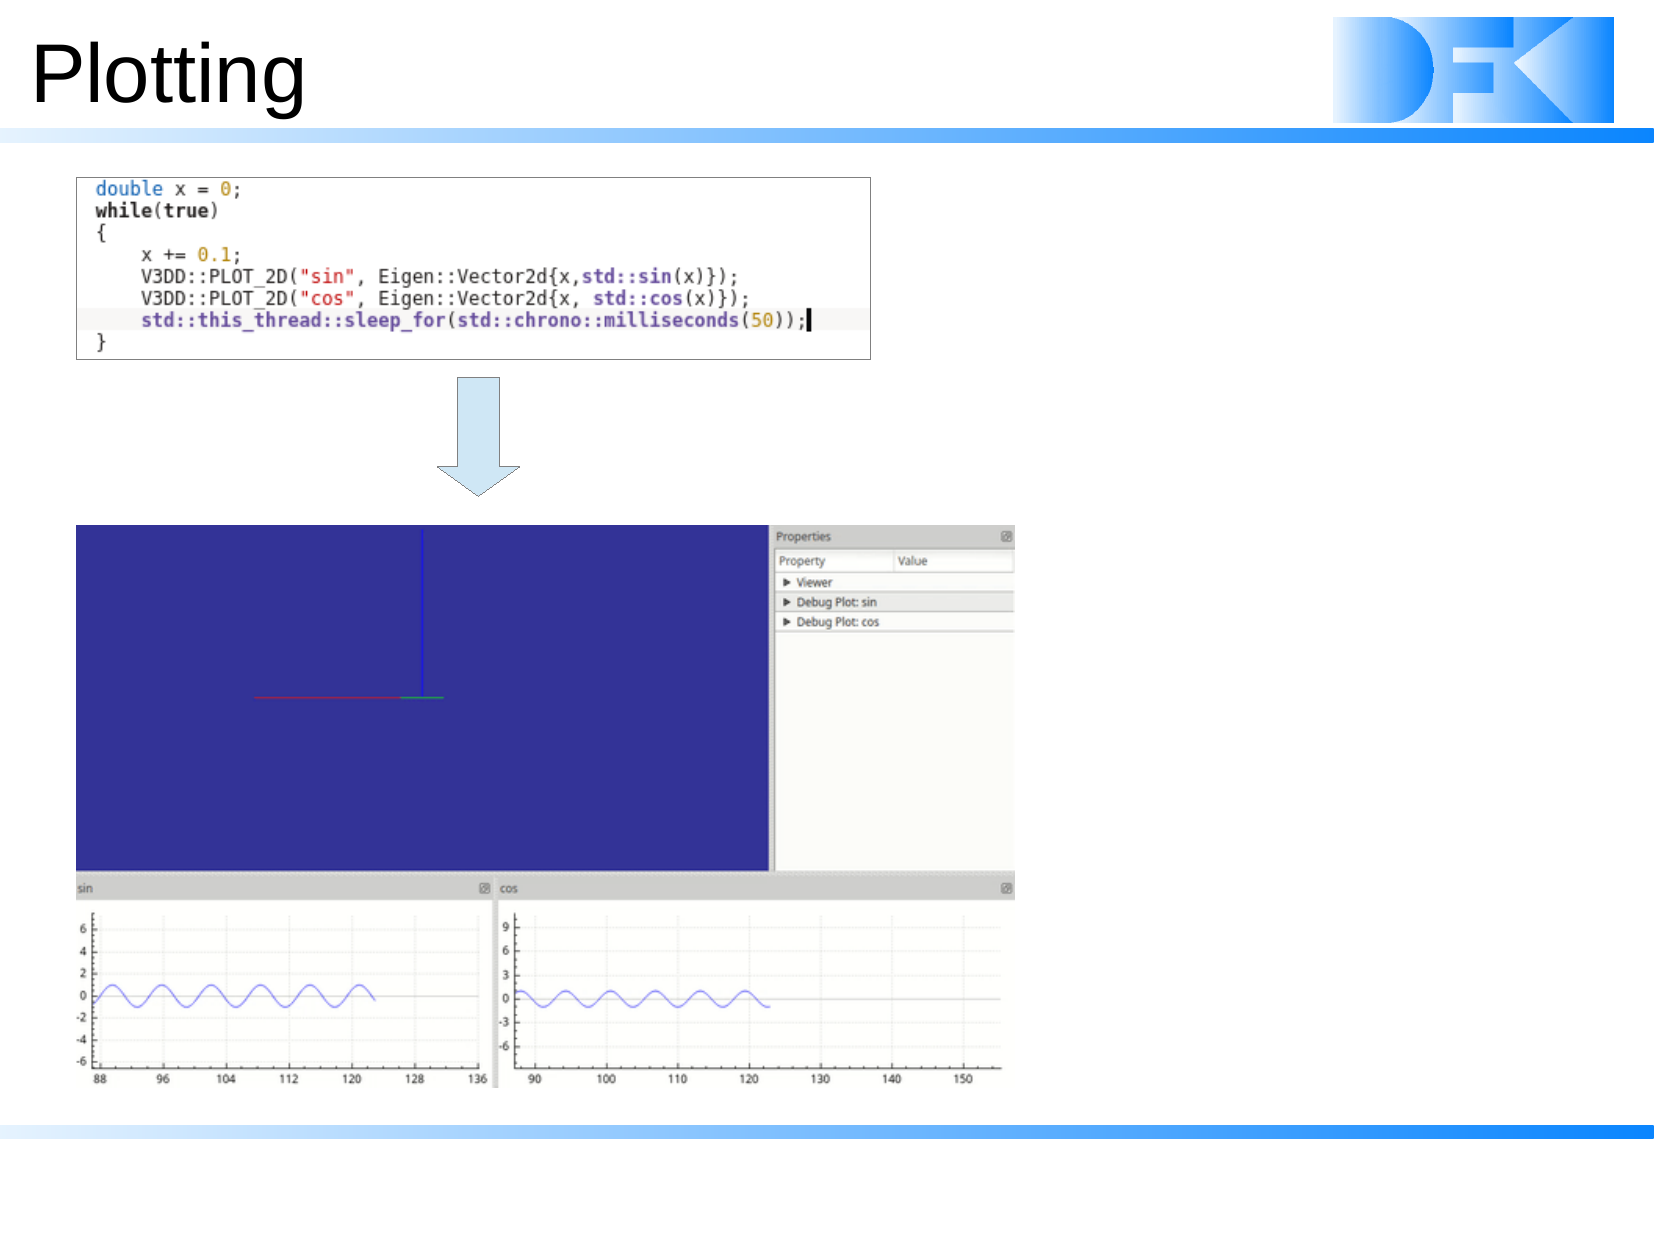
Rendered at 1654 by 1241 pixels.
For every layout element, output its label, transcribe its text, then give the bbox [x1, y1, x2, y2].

picture [76, 525, 1015, 1089]
text_box [437, 377, 520, 497]
title Plotting [30, 8, 1291, 139]
picture [1332, 17, 1614, 123]
picture [76, 177, 871, 360]
